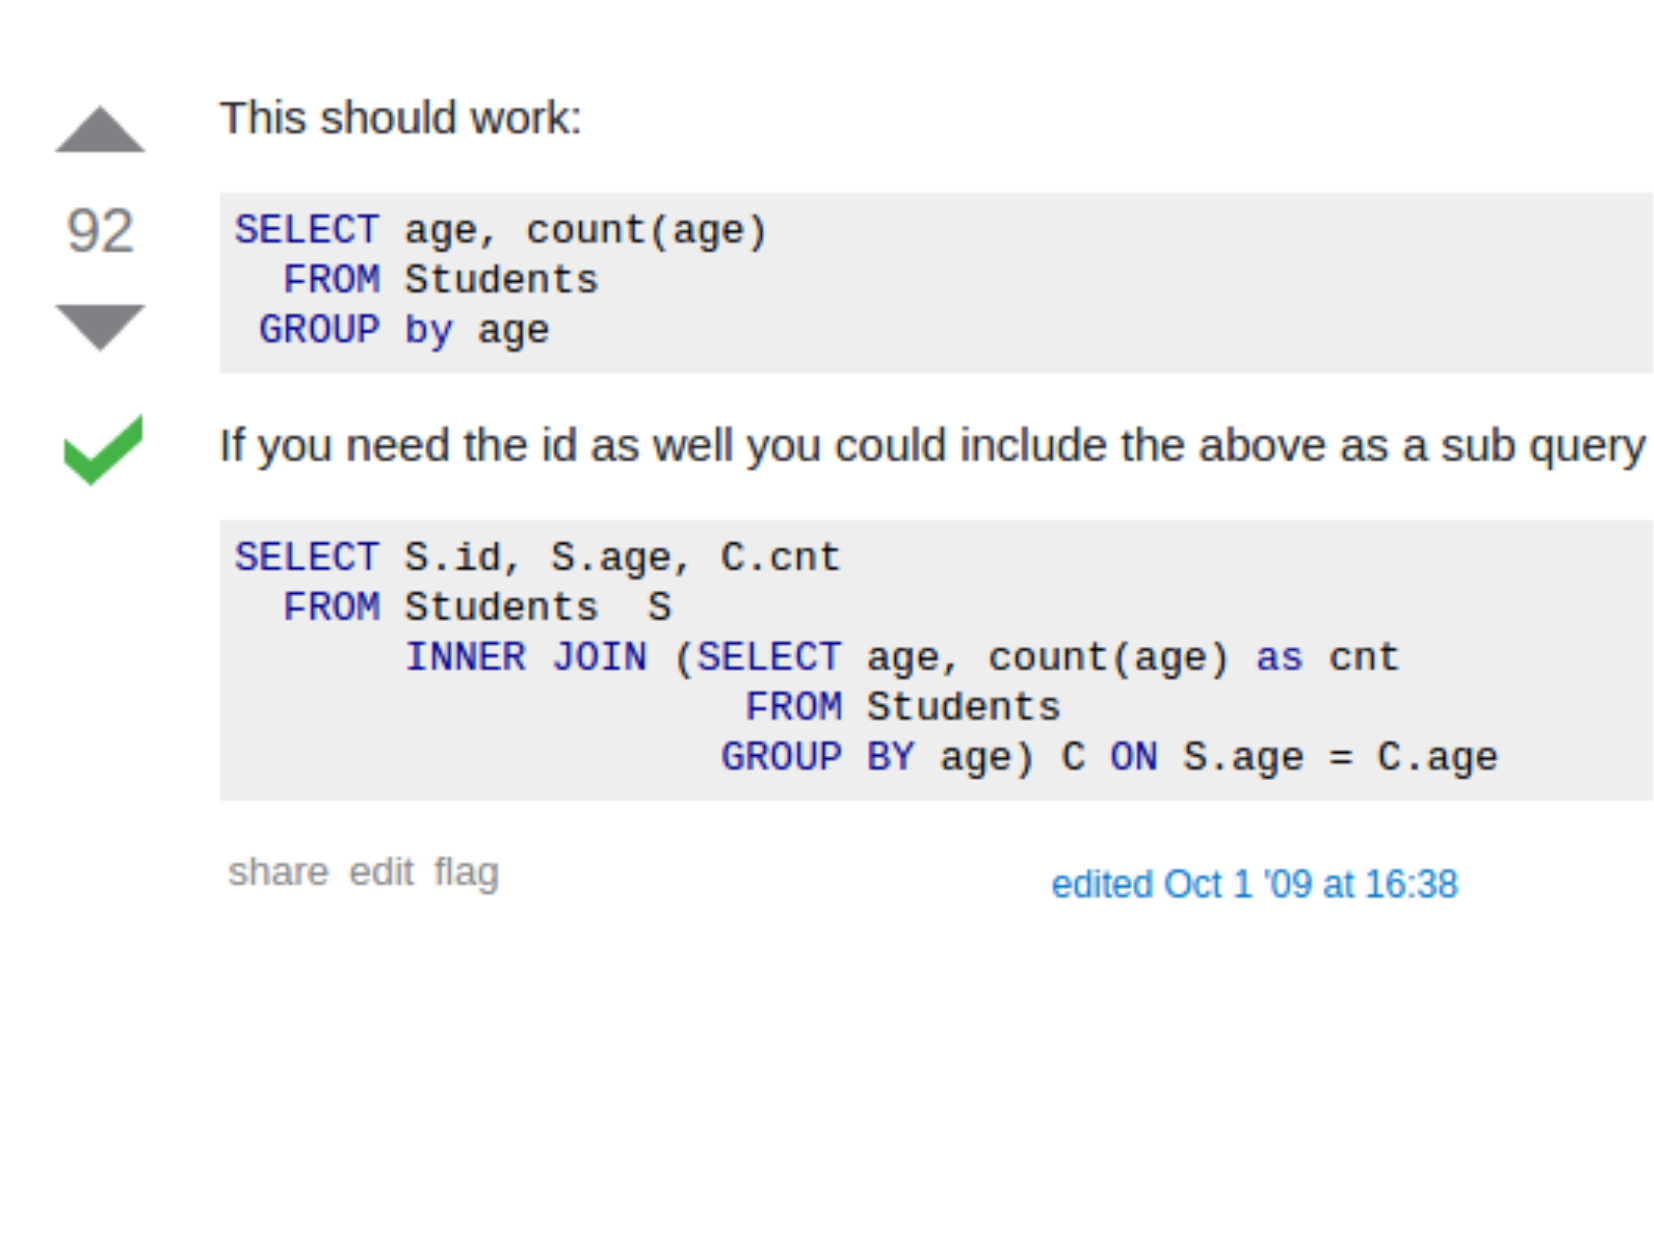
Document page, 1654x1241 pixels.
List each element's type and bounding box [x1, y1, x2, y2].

picture [0, 19, 1654, 1096]
